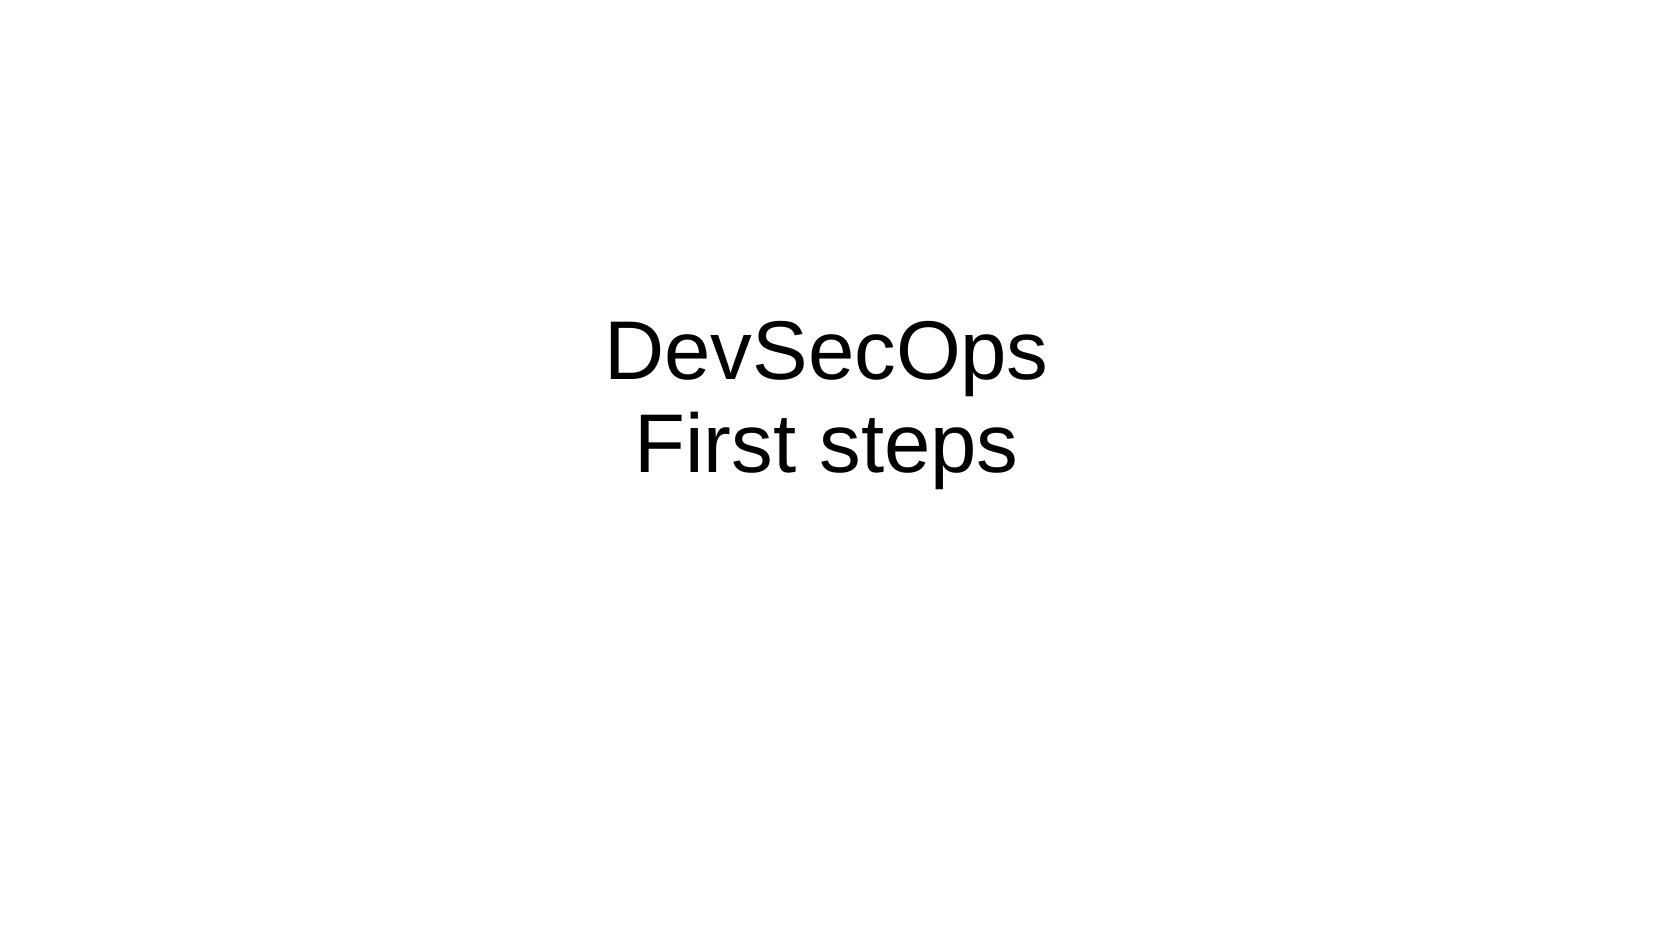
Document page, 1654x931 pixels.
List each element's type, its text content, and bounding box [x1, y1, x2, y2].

subtitle DevSecOps First steps [82, 37, 1571, 757]
